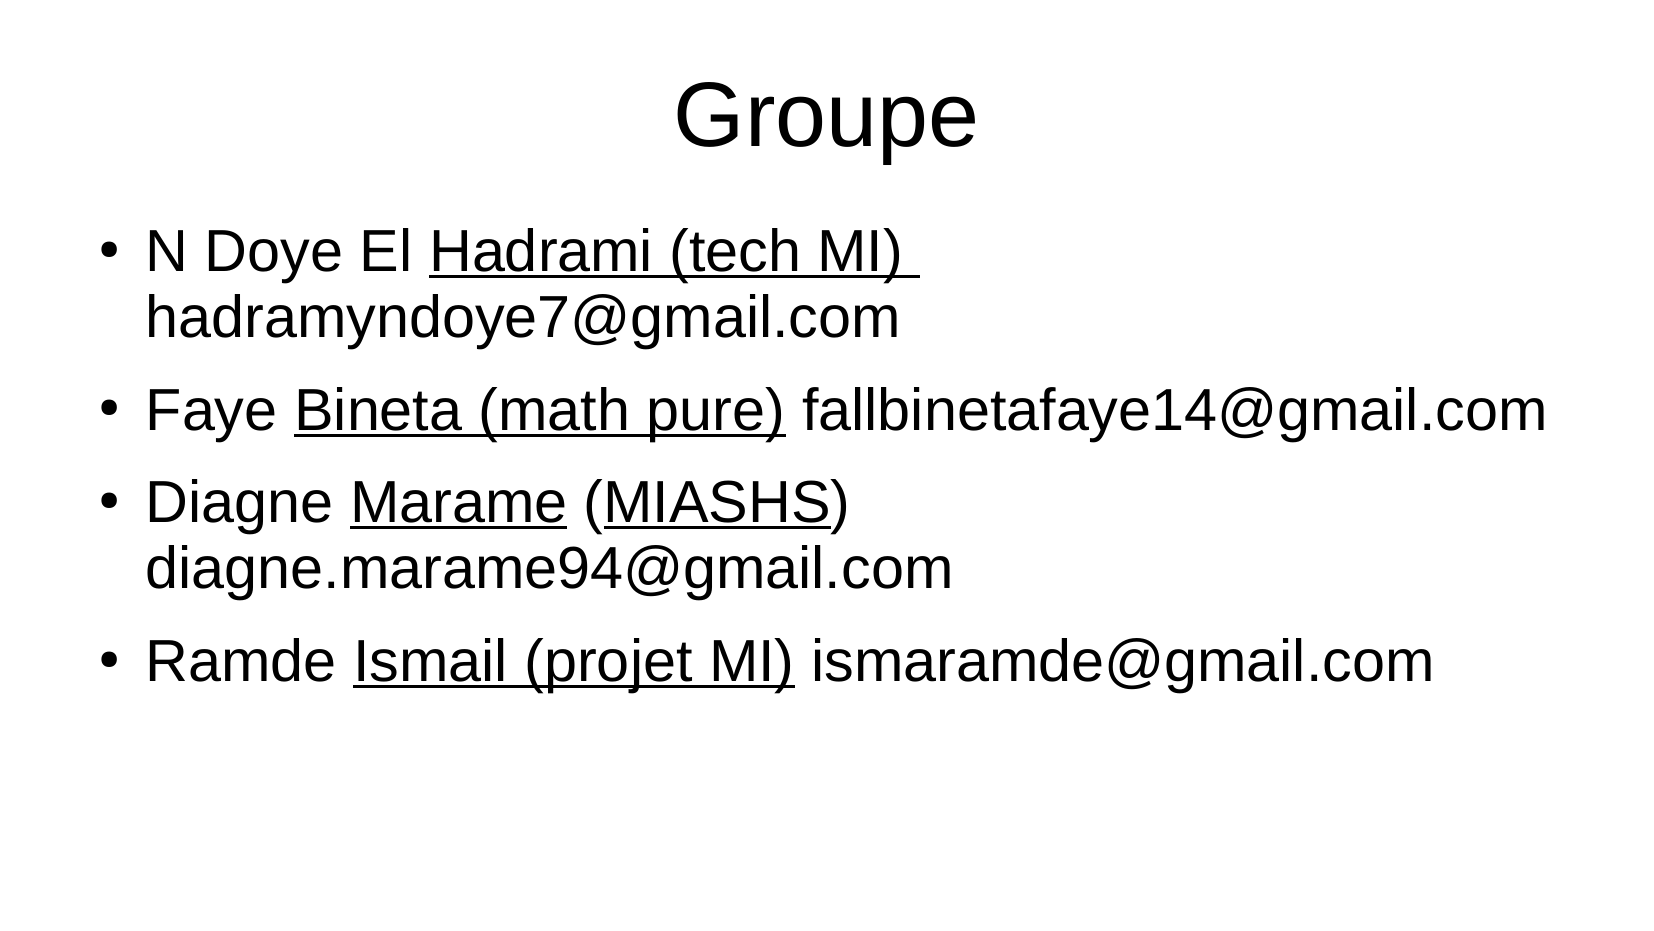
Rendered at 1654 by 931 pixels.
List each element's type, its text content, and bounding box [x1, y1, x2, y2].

title Groupe [82, 37, 1571, 193]
list N Doye El Hadrami (tech MI) hadramyndoye7@gmail.com Faye Bineta (math pure) fallbinetafaye14@gmail.com Diagne Marame (MIASHS) diagne.marame94@gmail.com Ramde Ismail (projet MI) ismaramde@gmail.com [82, 217, 1571, 758]
